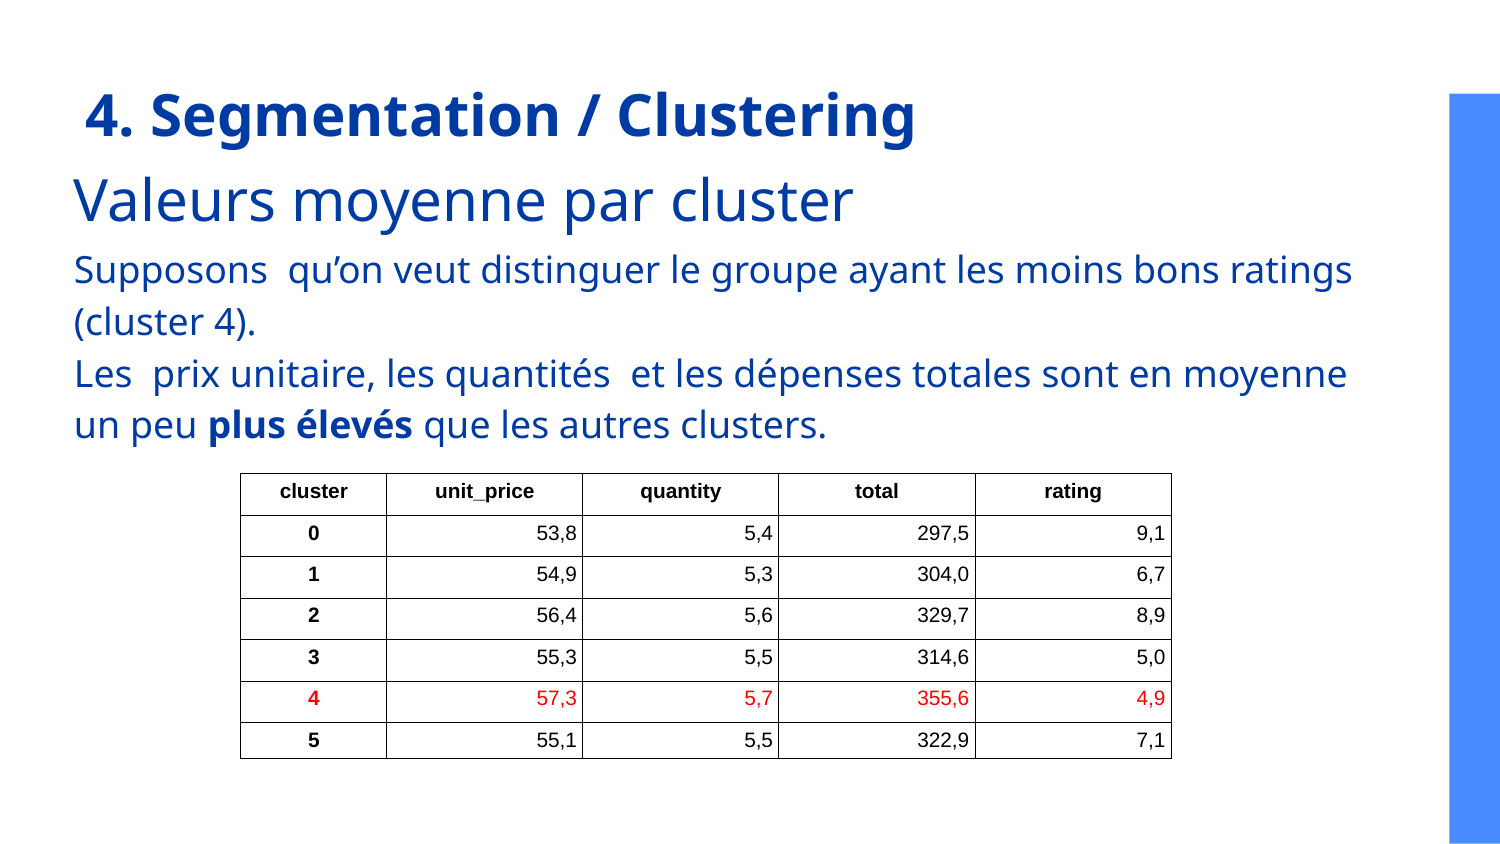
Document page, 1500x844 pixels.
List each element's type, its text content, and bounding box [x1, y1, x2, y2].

title Valeurs moyenne par cluster [59, 147, 1418, 224]
table_cell 4,9 [976, 682, 1171, 722]
table_cell 57,3 [387, 682, 582, 722]
table_cell 5,6 [583, 599, 778, 639]
table_cell 55,3 [387, 640, 582, 681]
table_cell 4 [241, 682, 386, 722]
table_cell 297,5 [779, 516, 975, 556]
table_cell 314,6 [779, 640, 975, 681]
table_cell 8,9 [976, 599, 1171, 639]
table_cell 9,1 [976, 516, 1171, 556]
table_header unit_price [387, 474, 582, 515]
table_header quantity [583, 474, 778, 515]
table_cell 1 [241, 557, 386, 598]
table_cell 5,7 [583, 682, 778, 722]
table_cell 322,9 [779, 723, 975, 758]
table_cell 0 [241, 516, 386, 556]
table_cell 5,4 [583, 516, 778, 556]
table_cell 5 [241, 723, 386, 758]
title 4. Segmentation / Clustering [70, 62, 1394, 147]
table_cell 3 [241, 640, 386, 681]
table_cell 6,7 [976, 557, 1171, 598]
table_cell 355,6 [779, 682, 975, 722]
table_cell 5,5 [583, 640, 778, 681]
table_cell 7,1 [976, 723, 1171, 758]
table_cell 53,8 [387, 516, 582, 556]
table_cell 56,4 [387, 599, 582, 639]
table_cell 5,0 [976, 640, 1171, 681]
table_cell 329,7 [779, 599, 975, 639]
title Supposons qu’on veut distinguer le groupe ayant les moins bons ratings (cluster 4). Les prix unitaire, les quantités et les dépenses totales sont en moyenne un peu plus élevés que les autres clusters. [59, 224, 1418, 373]
table_header total [779, 474, 975, 515]
table_cell 5,3 [583, 557, 778, 598]
table_cell 55,1 [387, 723, 582, 758]
table_cell 304,0 [779, 557, 975, 598]
table_cell 5,5 [583, 723, 778, 758]
table_header rating [976, 474, 1171, 515]
table_header cluster [241, 474, 386, 515]
table_cell 2 [241, 599, 386, 639]
table_cell 54,9 [387, 557, 582, 598]
